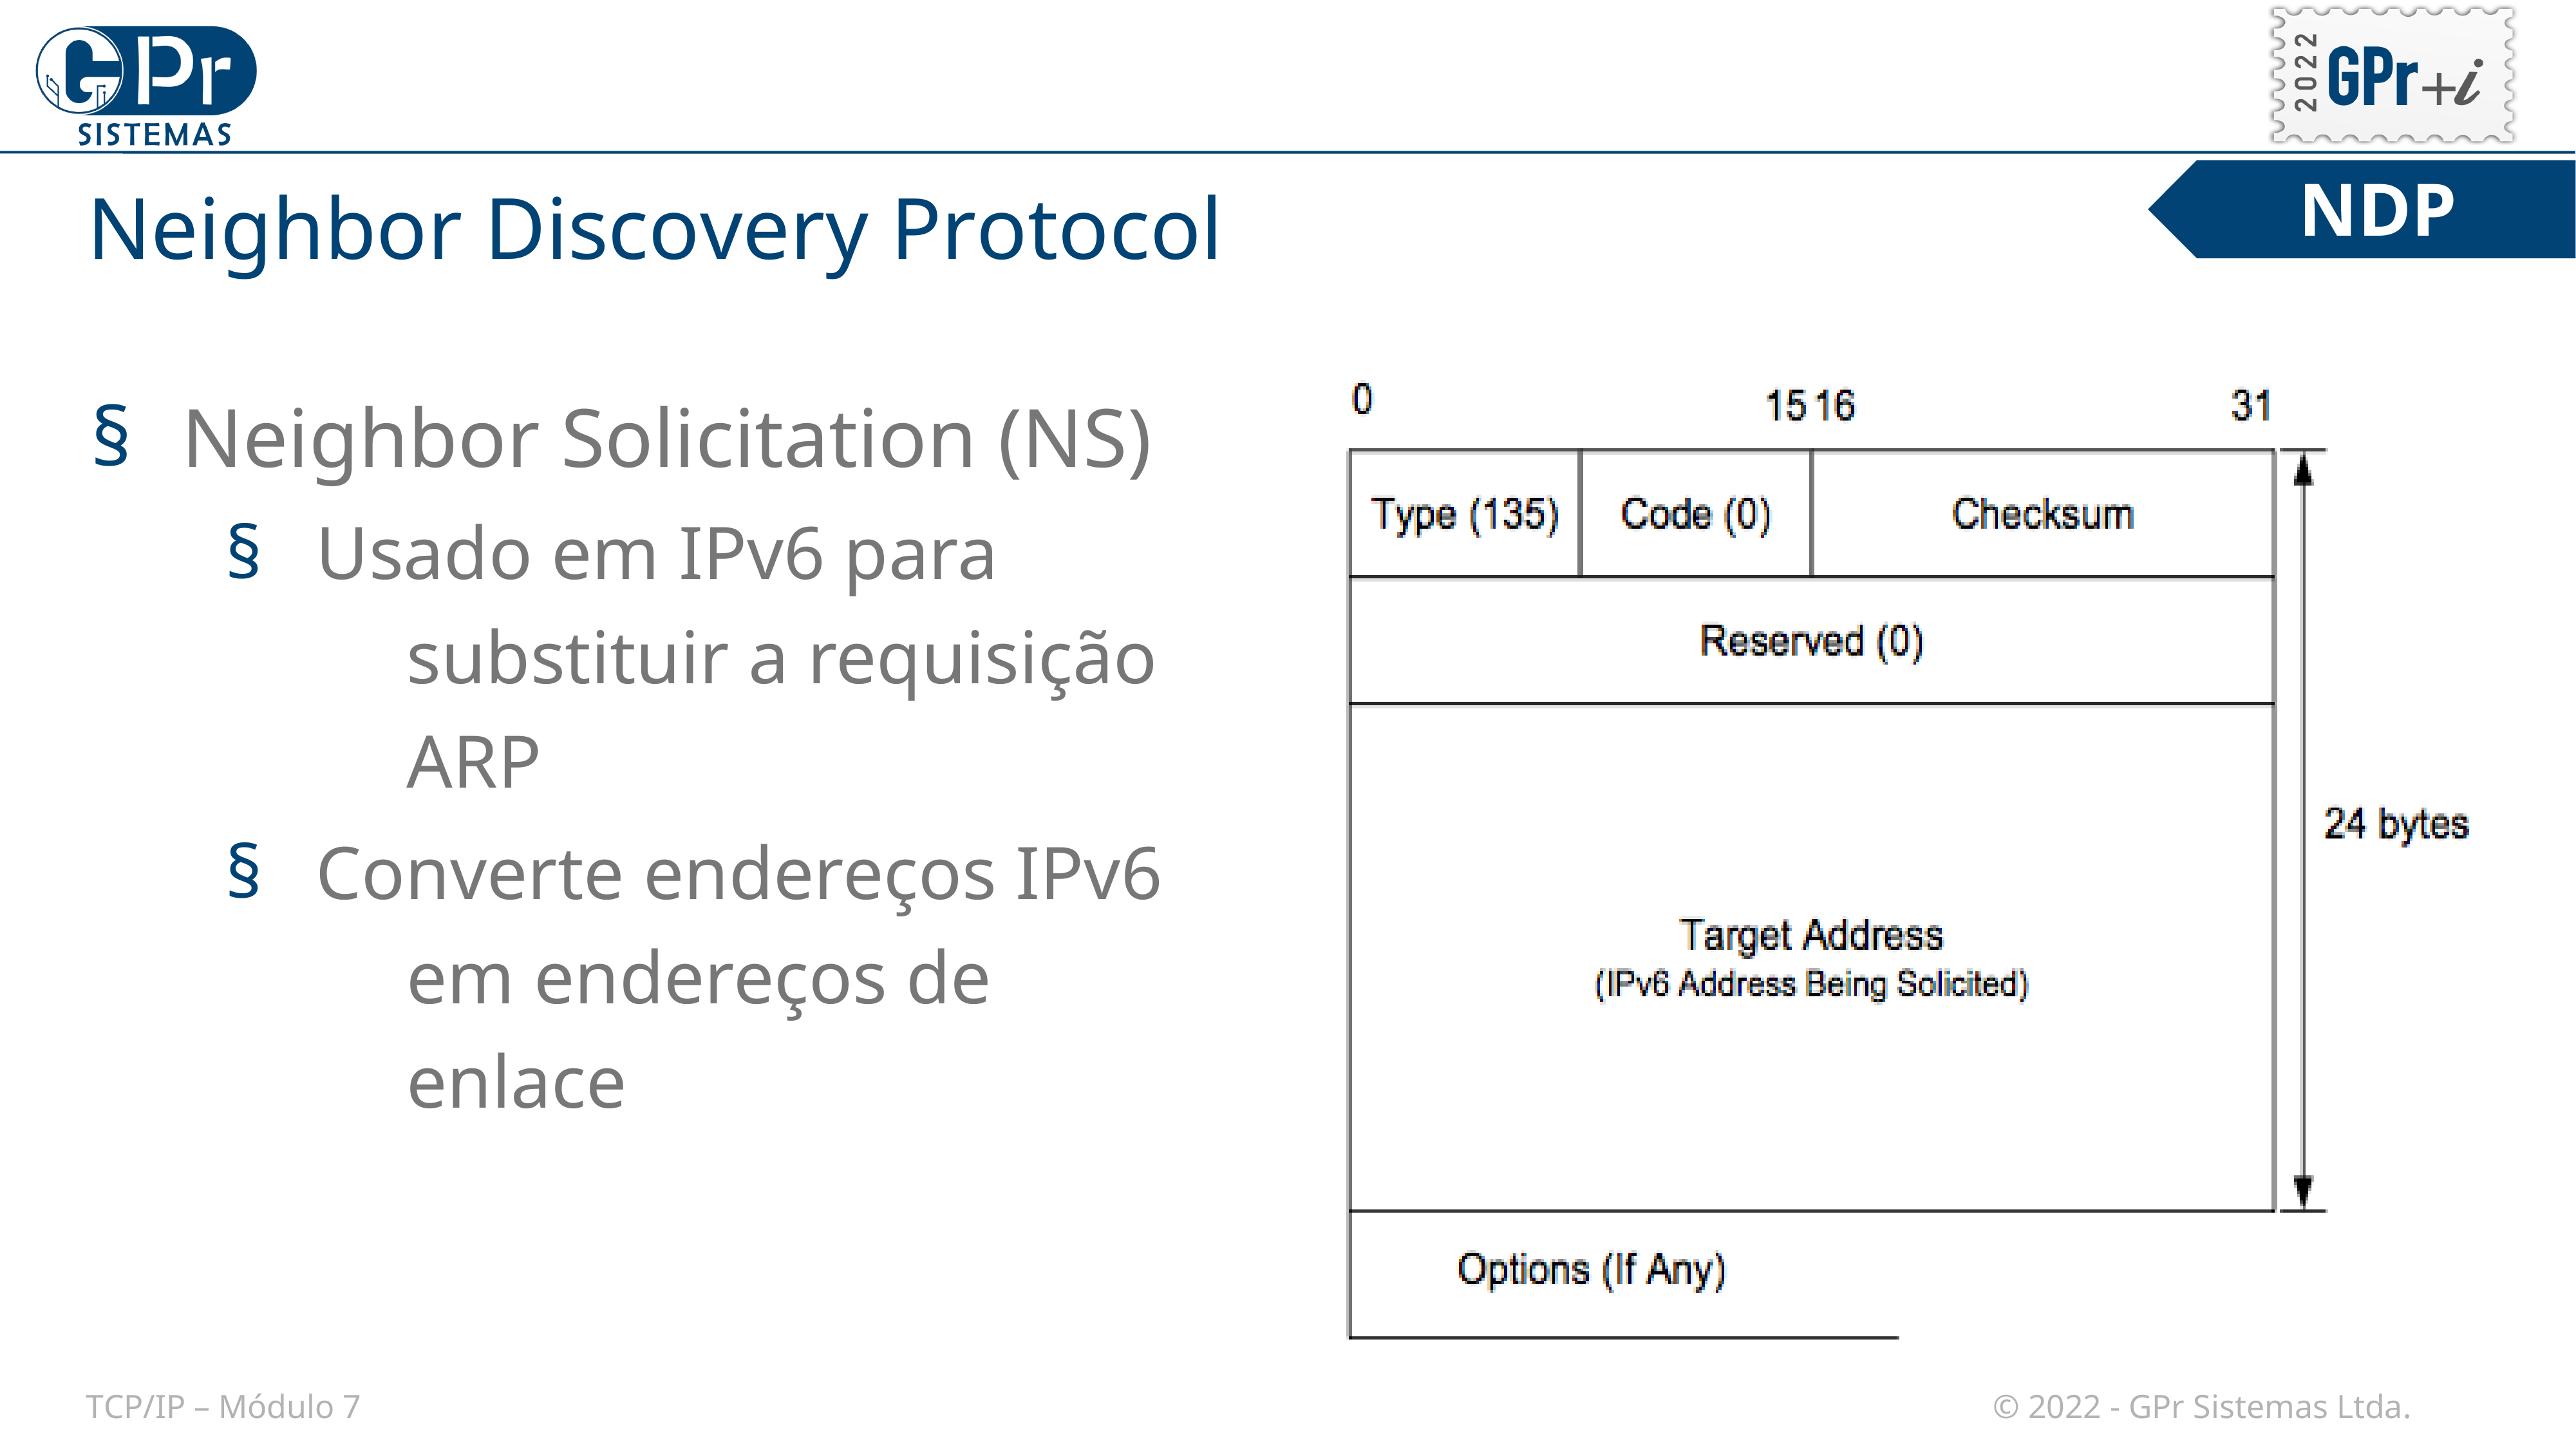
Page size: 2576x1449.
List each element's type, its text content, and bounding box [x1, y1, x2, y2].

picture [34, 26, 257, 147]
picture [1335, 362, 2495, 1349]
picture [2268, 4, 2519, 145]
list Neighbor Discovery Protocol [81, 169, 1260, 343]
text_box [2148, 160, 2576, 258]
text_box NDP [2219, 157, 2537, 256]
list Neighbor Solicitation (NS) Usado em IPv6 para substituir a requisição ARP Converte endereços IPv6 em endereços de enlace [81, 362, 1241, 1381]
